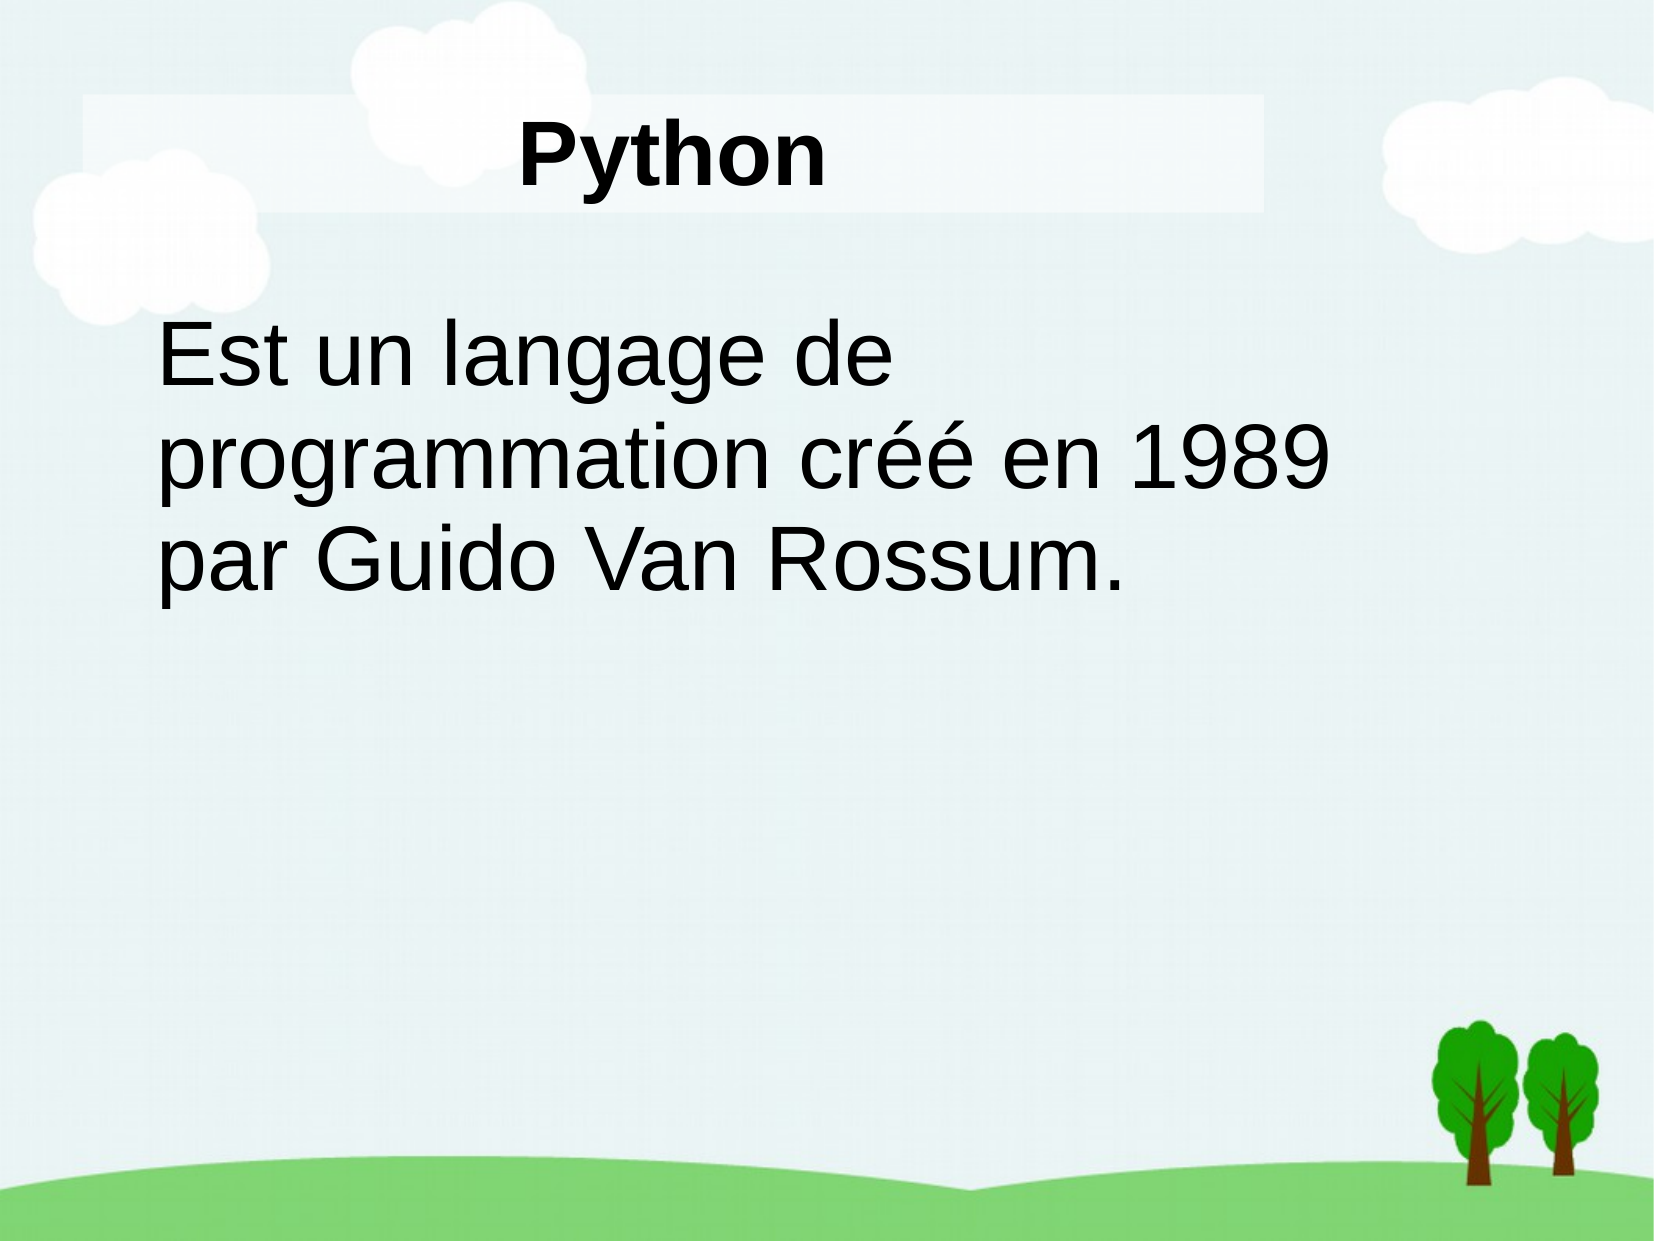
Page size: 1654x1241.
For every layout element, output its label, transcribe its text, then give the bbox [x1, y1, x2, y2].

text_box Est un langage de programmation créé en 1989 par Guido Van Rossum. [82, 295, 1420, 875]
title Python [82, 94, 1264, 213]
picture [0, 0, 1654, 1241]
